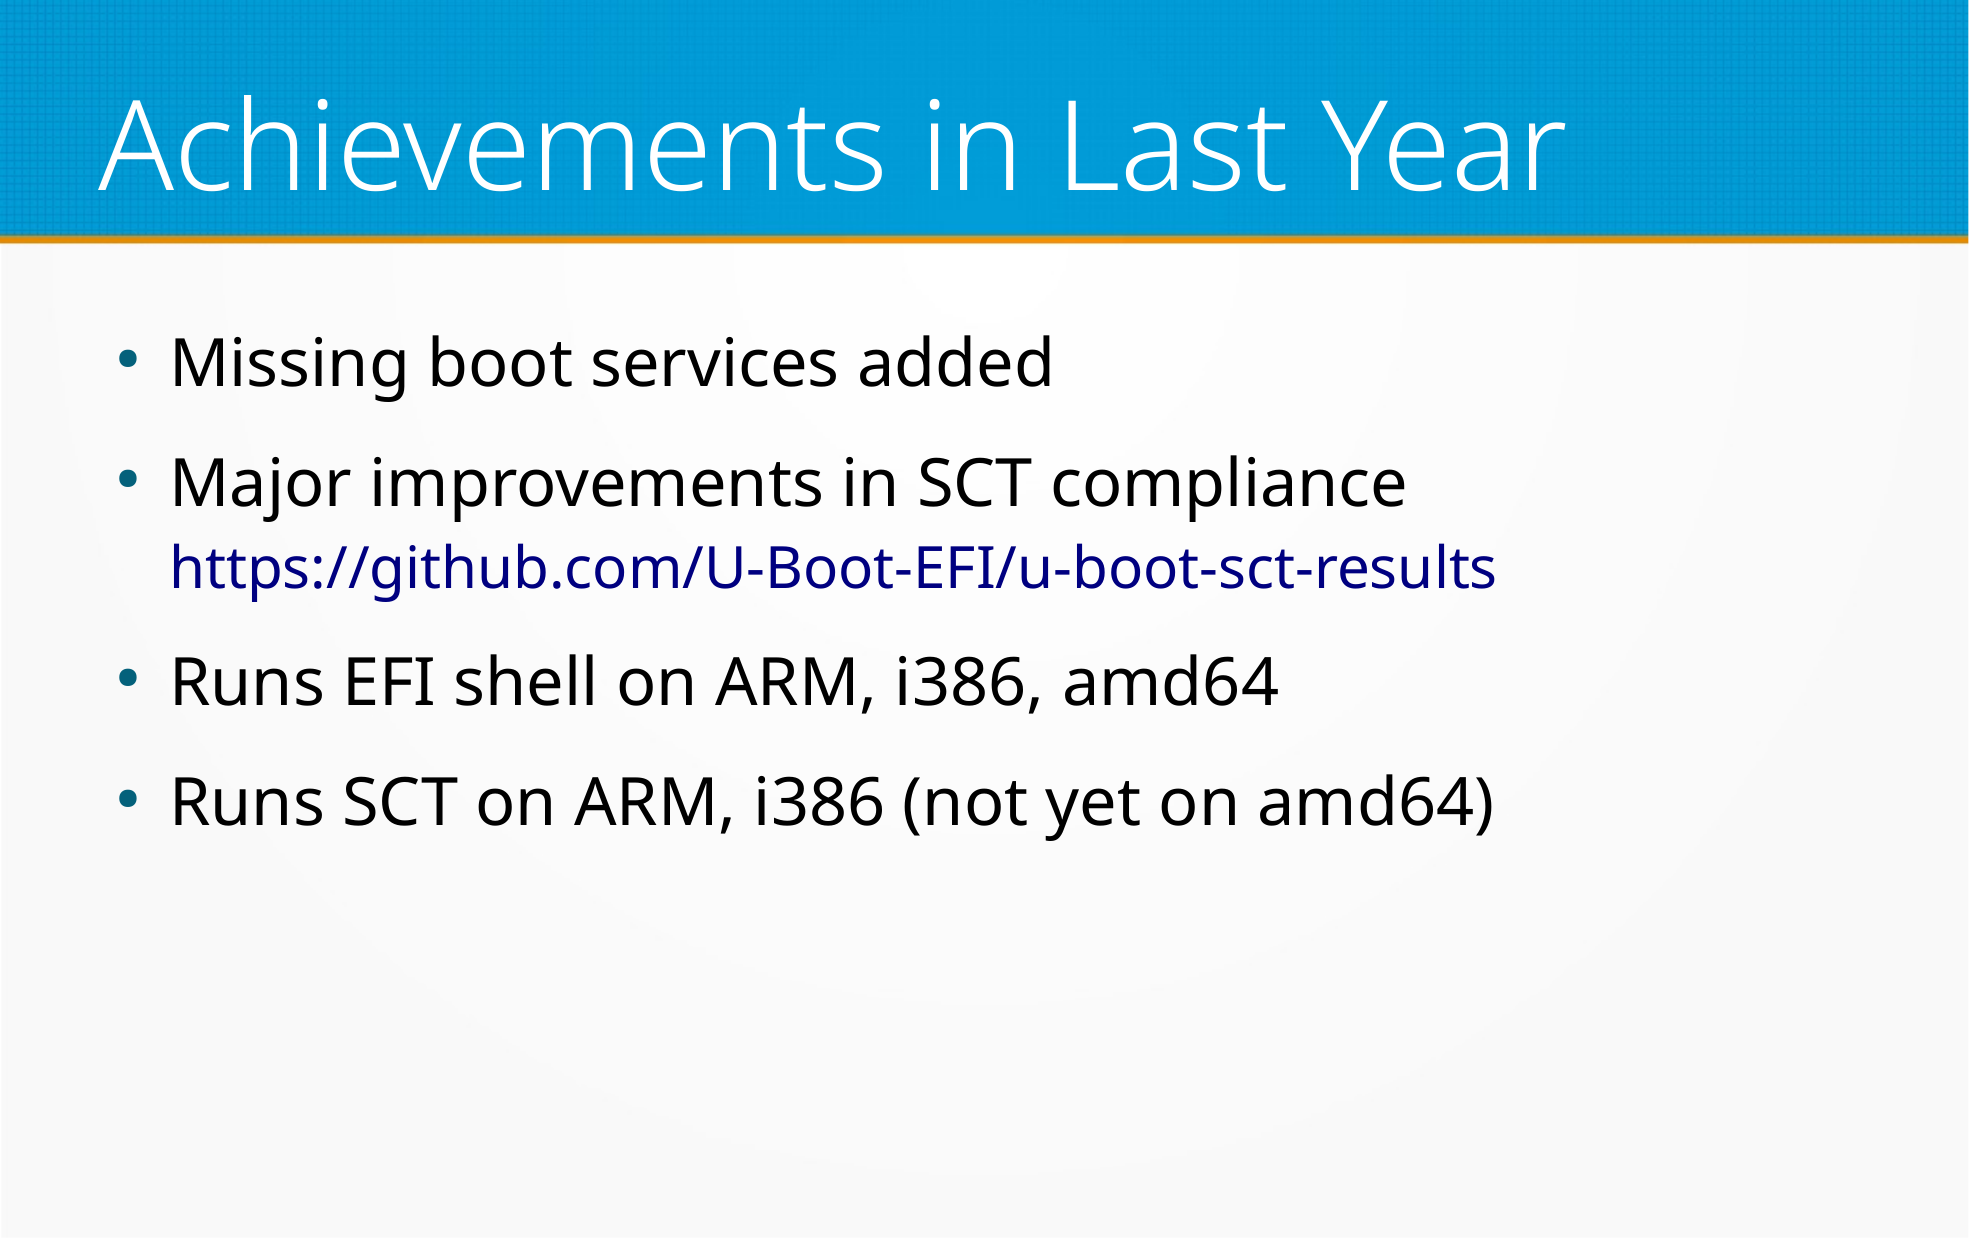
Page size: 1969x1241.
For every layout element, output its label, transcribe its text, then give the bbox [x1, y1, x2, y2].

title Achievements in Last Year [98, 19, 1870, 227]
picture [0, 233, 1969, 1241]
list Missing boot services added Major improvements in SCT compliance https://github.com/U-Boot-EFI/u-boot-sct-results Runs EFI shell on ARM, i386, amd64 Runs SCT on ARM, i386 (not yet on amd64) [98, 315, 1861, 1081]
